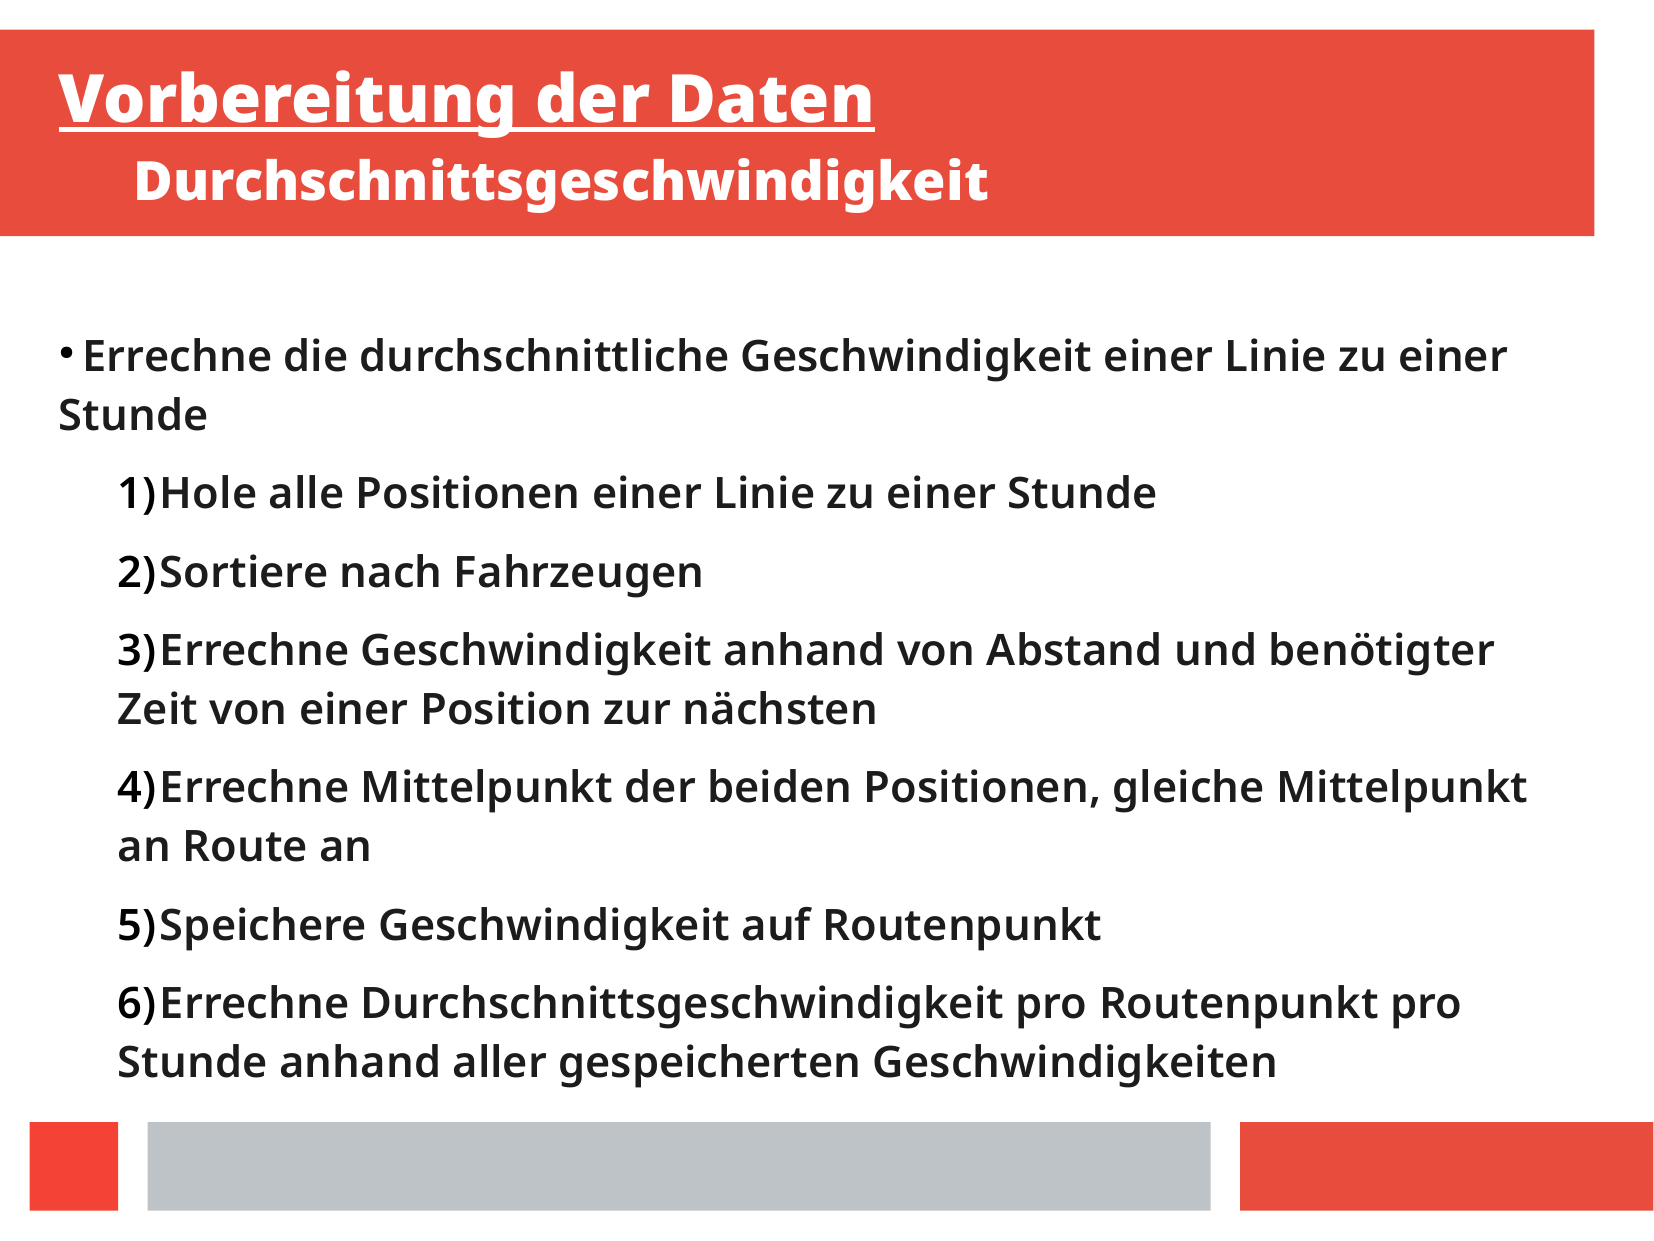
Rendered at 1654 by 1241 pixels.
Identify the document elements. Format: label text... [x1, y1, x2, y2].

title Vorbereitung der Daten Durchschnittsgeschwindigkeit [59, 51, 1595, 215]
list Errechne die durchschnittliche Geschwindigkeit einer Linie zu einer Stunde Hole alle Positionen einer Linie zu einer Stunde Sortiere nach Fahrzeugen Errechne Geschwindigkeit anhand von Abstand und benötigter Zeit von einer Position zur nächsten Errechne Mittelpunkt der beiden Positionen, gleiche Mittelpunkt an Route an Speichere Geschwindigkeit auf Routenpunkt Errechne Durchschnittsgeschwindigkeit pro Routenpunkt pro Stunde anhand aller gespeicherten Geschwindigkeiten [59, 324, 1565, 1093]
